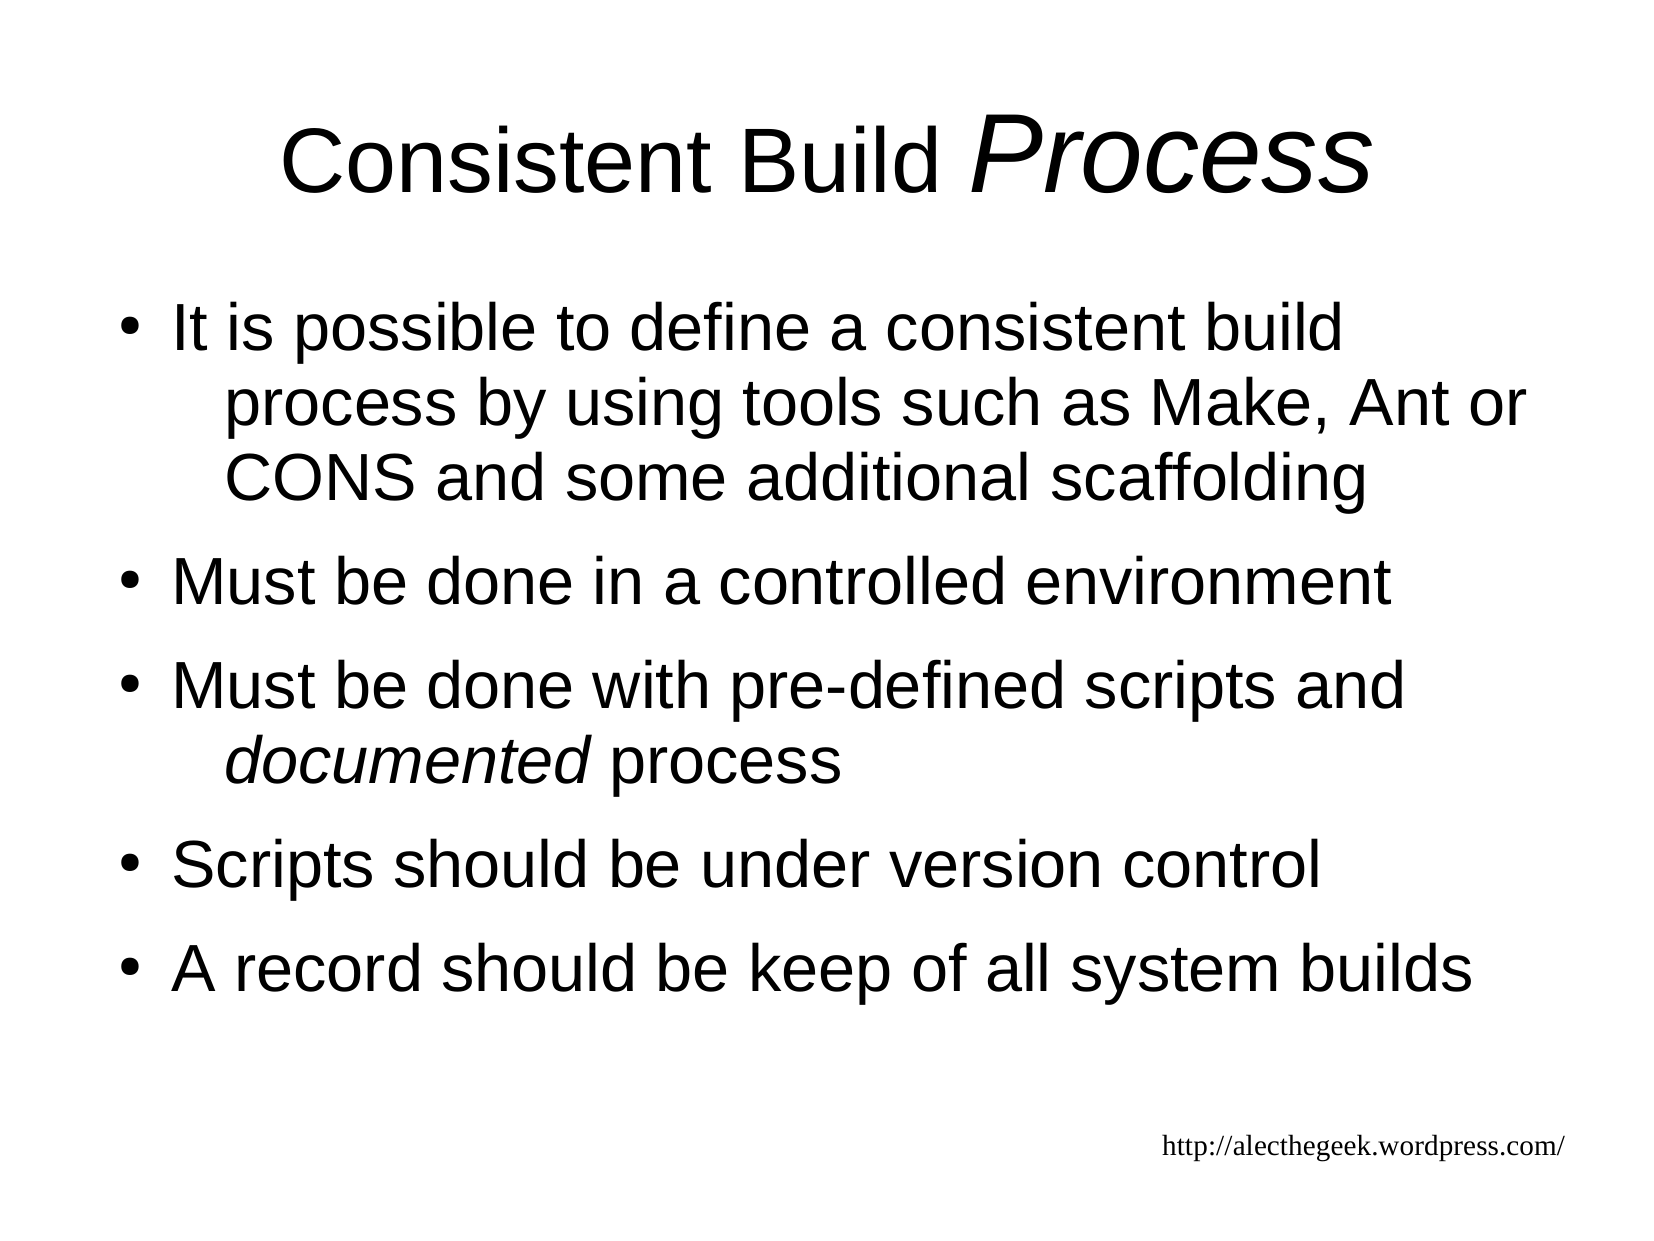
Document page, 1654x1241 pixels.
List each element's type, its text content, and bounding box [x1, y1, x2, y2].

title Consistent Build Process [82, 49, 1571, 257]
list It is possible to define a consistent build process by using tools such as Make, Ant or CONS and some additional scaffolding Must be done in a controlled environment Must be done with pre-defined scripts and documented process Scripts should be under version control A record should be keep of all system builds [82, 290, 1571, 1109]
